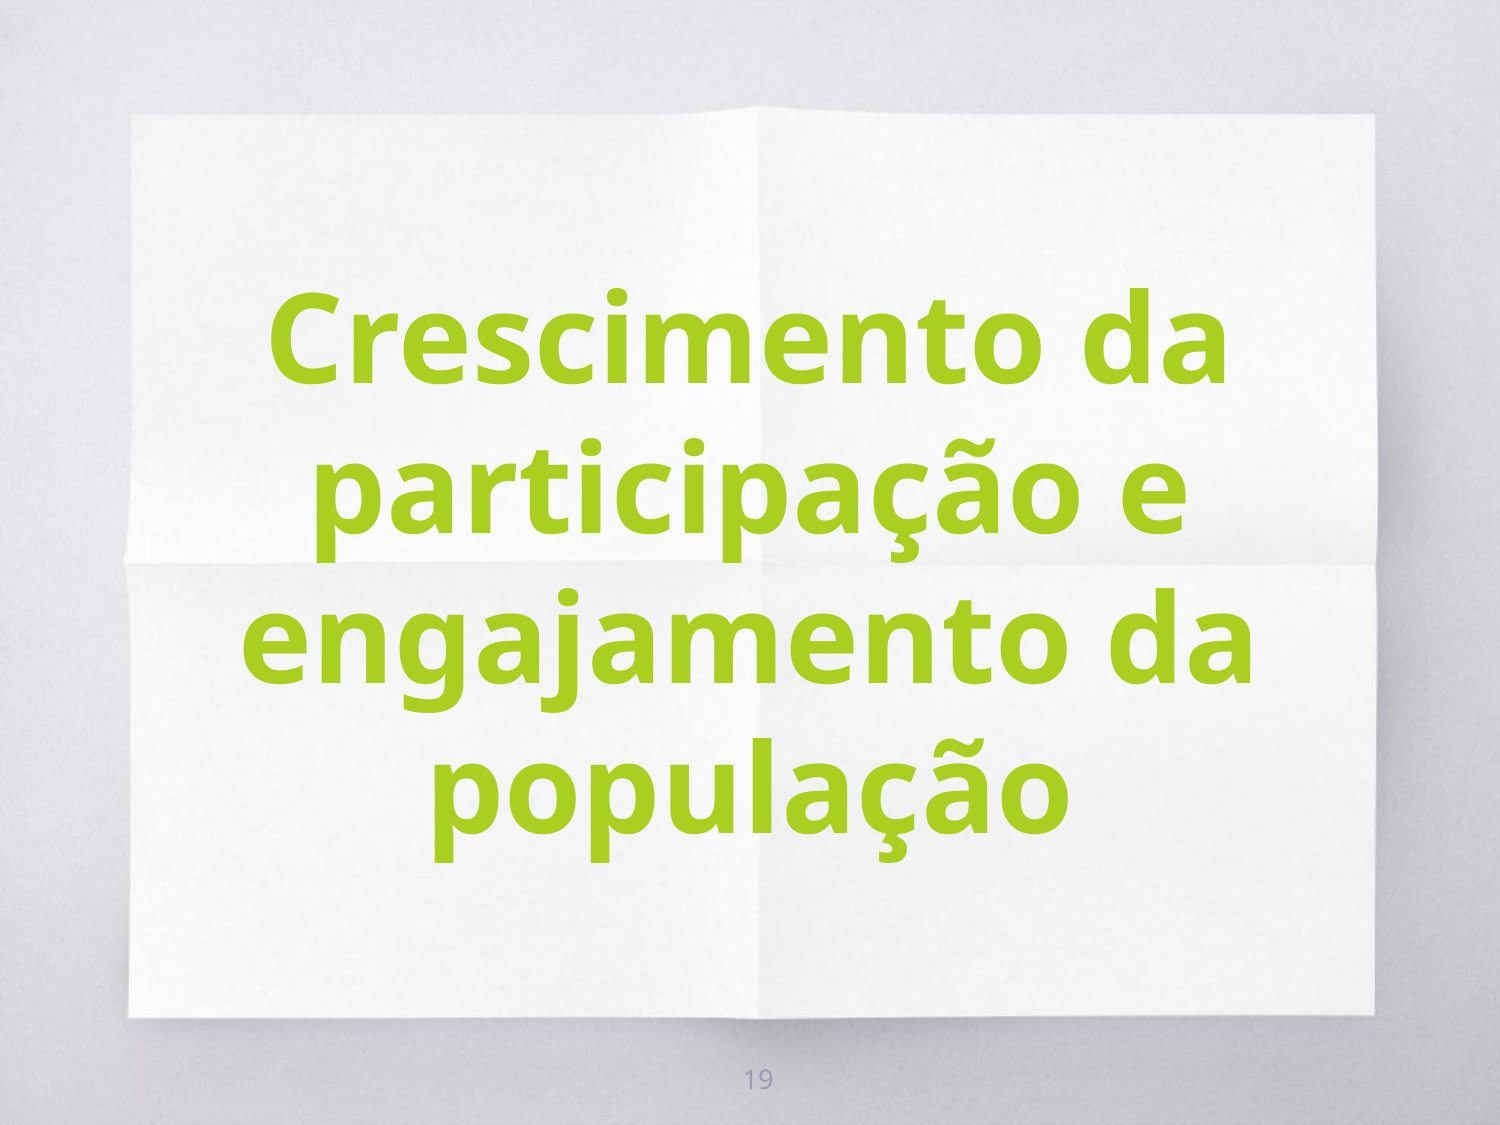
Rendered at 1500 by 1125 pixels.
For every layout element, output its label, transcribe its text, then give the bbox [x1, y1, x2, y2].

slide_number <number> [713, 1047, 804, 1113]
title Crescimento da participação e engajamento da população [112, 251, 1388, 874]
picture [0, 0, 1500, 1125]
